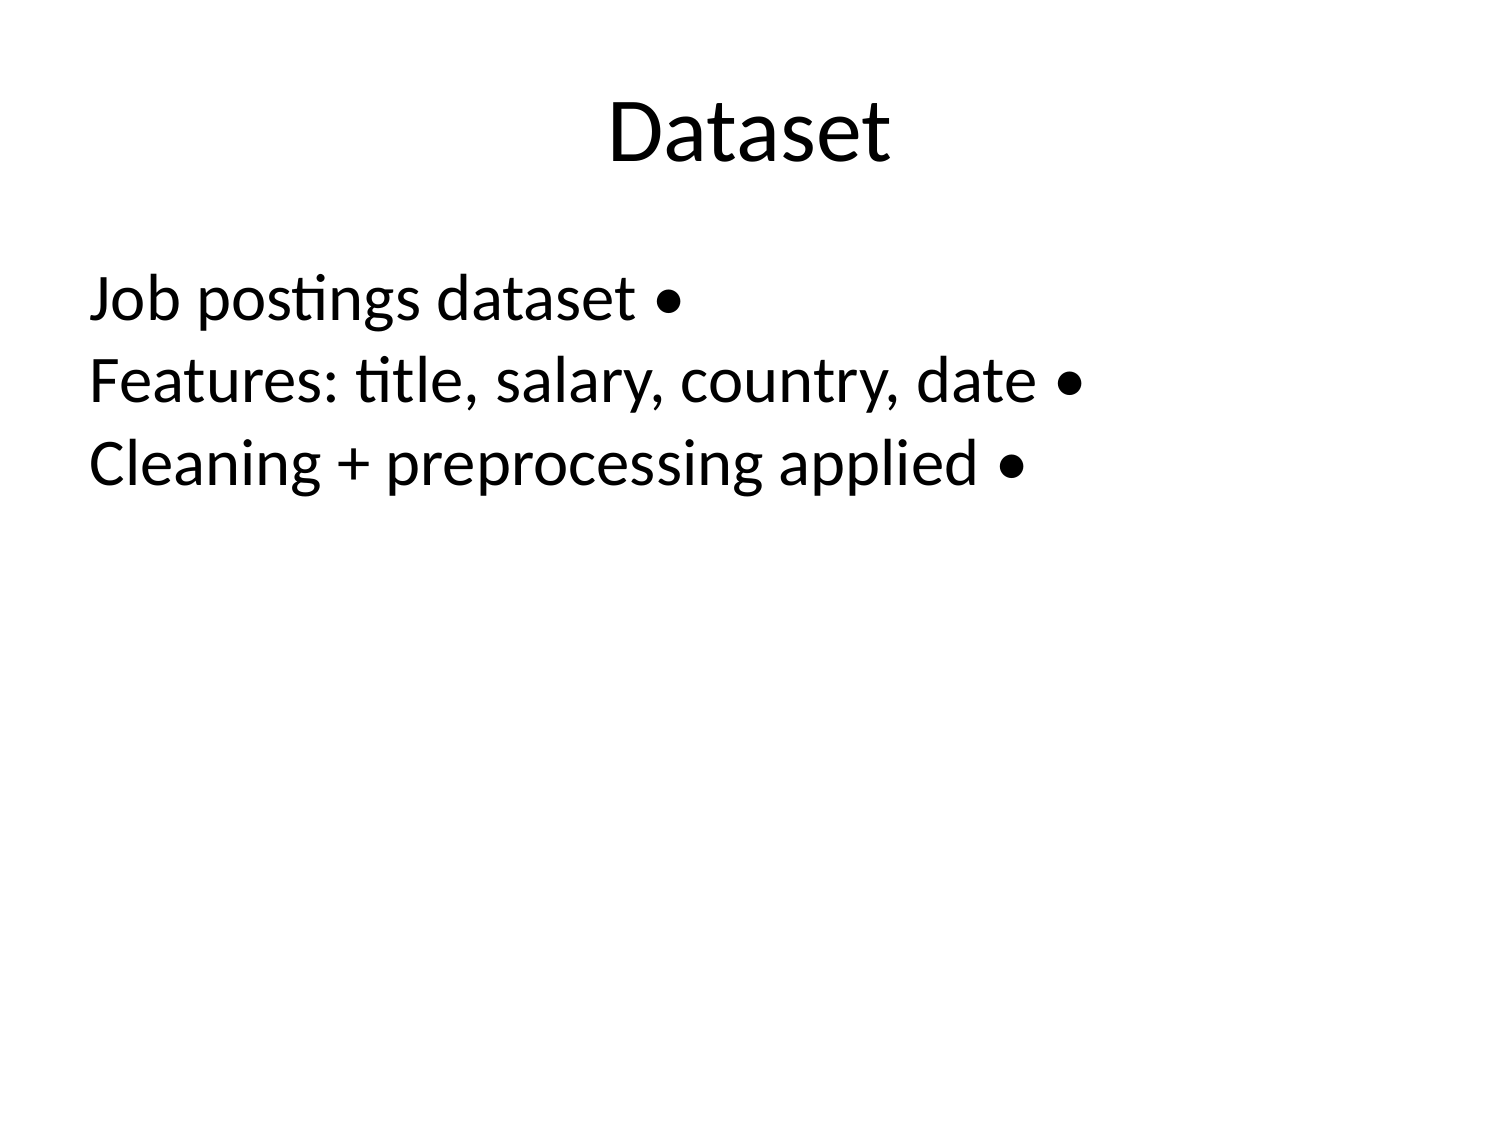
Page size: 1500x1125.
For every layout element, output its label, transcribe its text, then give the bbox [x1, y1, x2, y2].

text_box • Job postings dataset • Features: title, salary, country, date • Cleaning + preprocessing applied [75, 262, 1426, 1005]
text_box Dataset [75, 45, 1426, 233]
